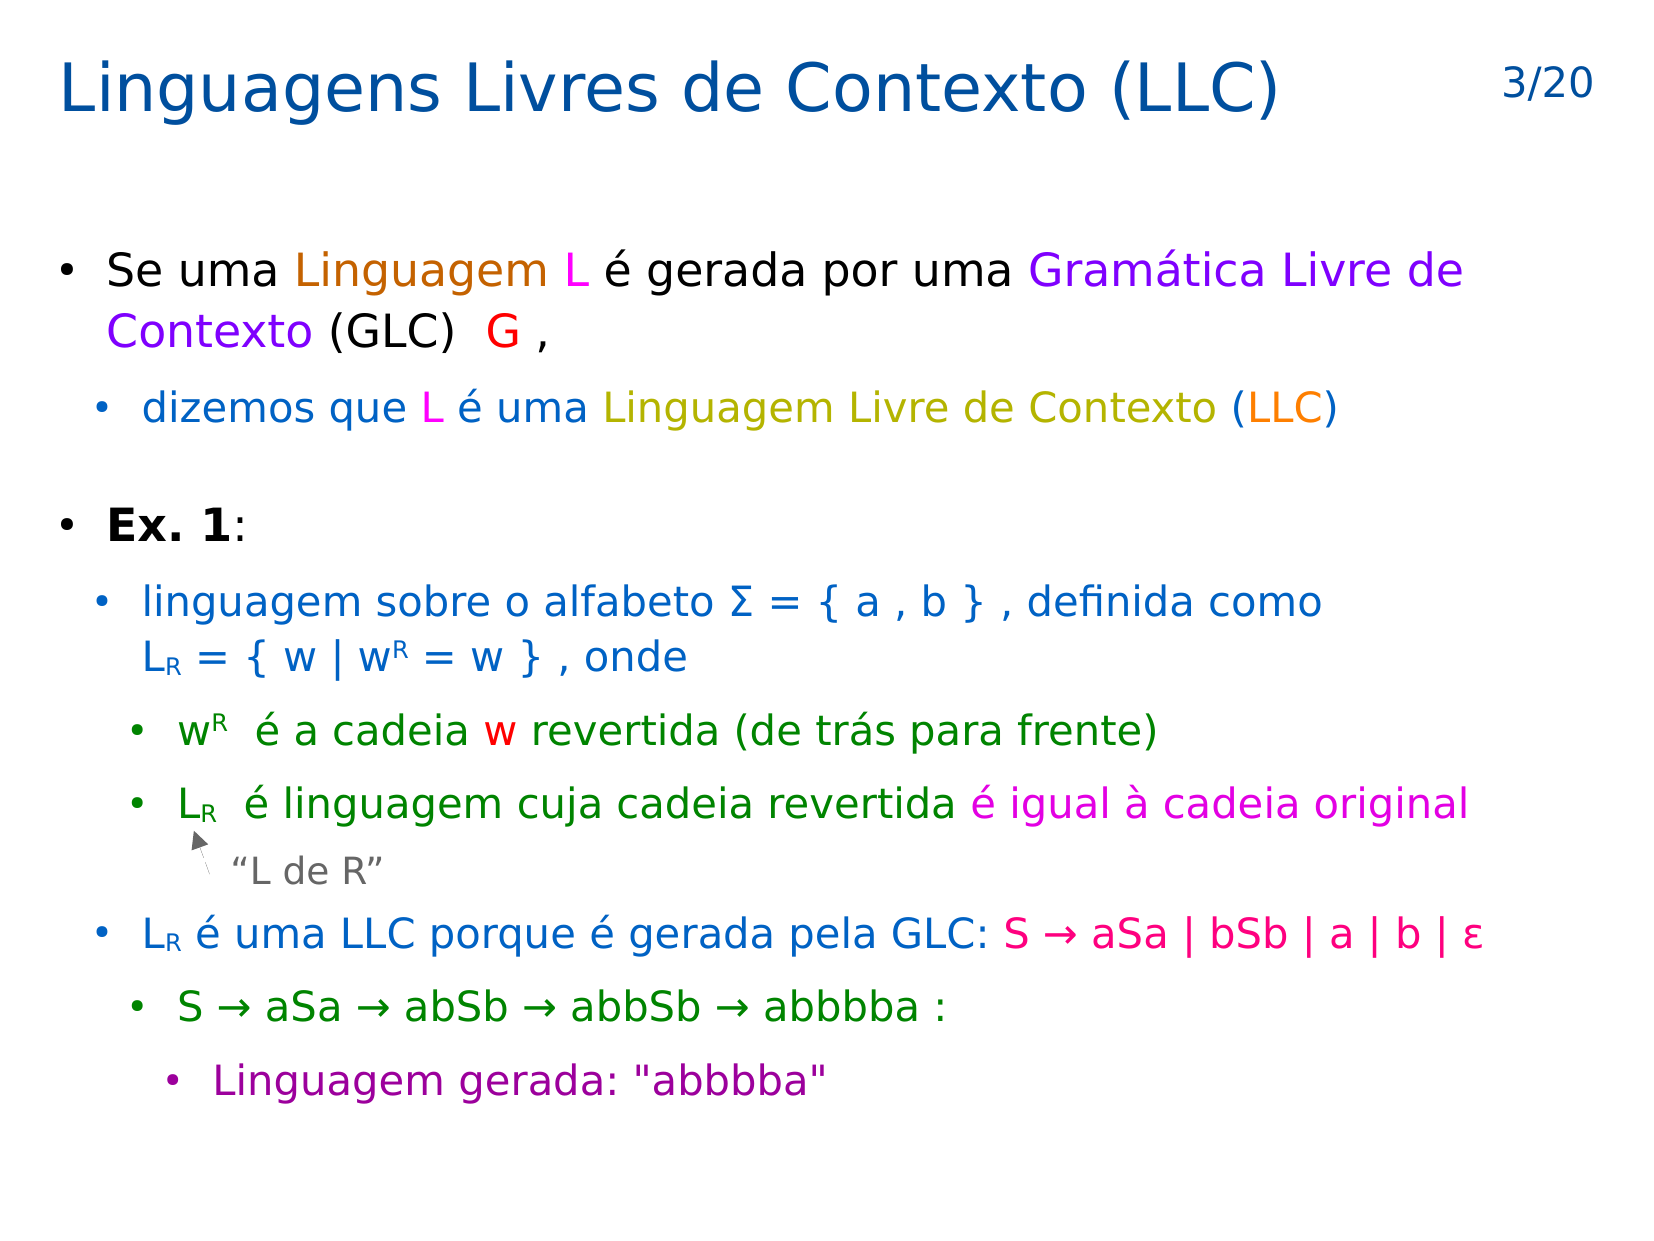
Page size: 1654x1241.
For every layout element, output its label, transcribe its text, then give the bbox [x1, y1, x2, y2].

list Se uma Linguagem L é gerada por uma Gramática Livre de Contexto (GLC) G , dizemos que L é uma Linguagem Livre de Contexto (LLC) Ex. 1: linguagem sobre o alfabeto Σ = { a , b } , definida como LR = { w | wR = w } , onde wR é a cadeia w revertida (de trás para frente) LR é linguagem cuja cadeia revertida é igual à cadeia original LR é uma LLC porque é gerada pela GLC: S → aSa | bSb | a | b | ε S → aSa → abSb → abbSb → abbbba : Linguagem gerada: "abbbba" [59, 236, 1595, 1211]
text_box “L de R” [215, 842, 400, 901]
title Linguagens Livres de Contexto (LLC) [59, 29, 1625, 148]
